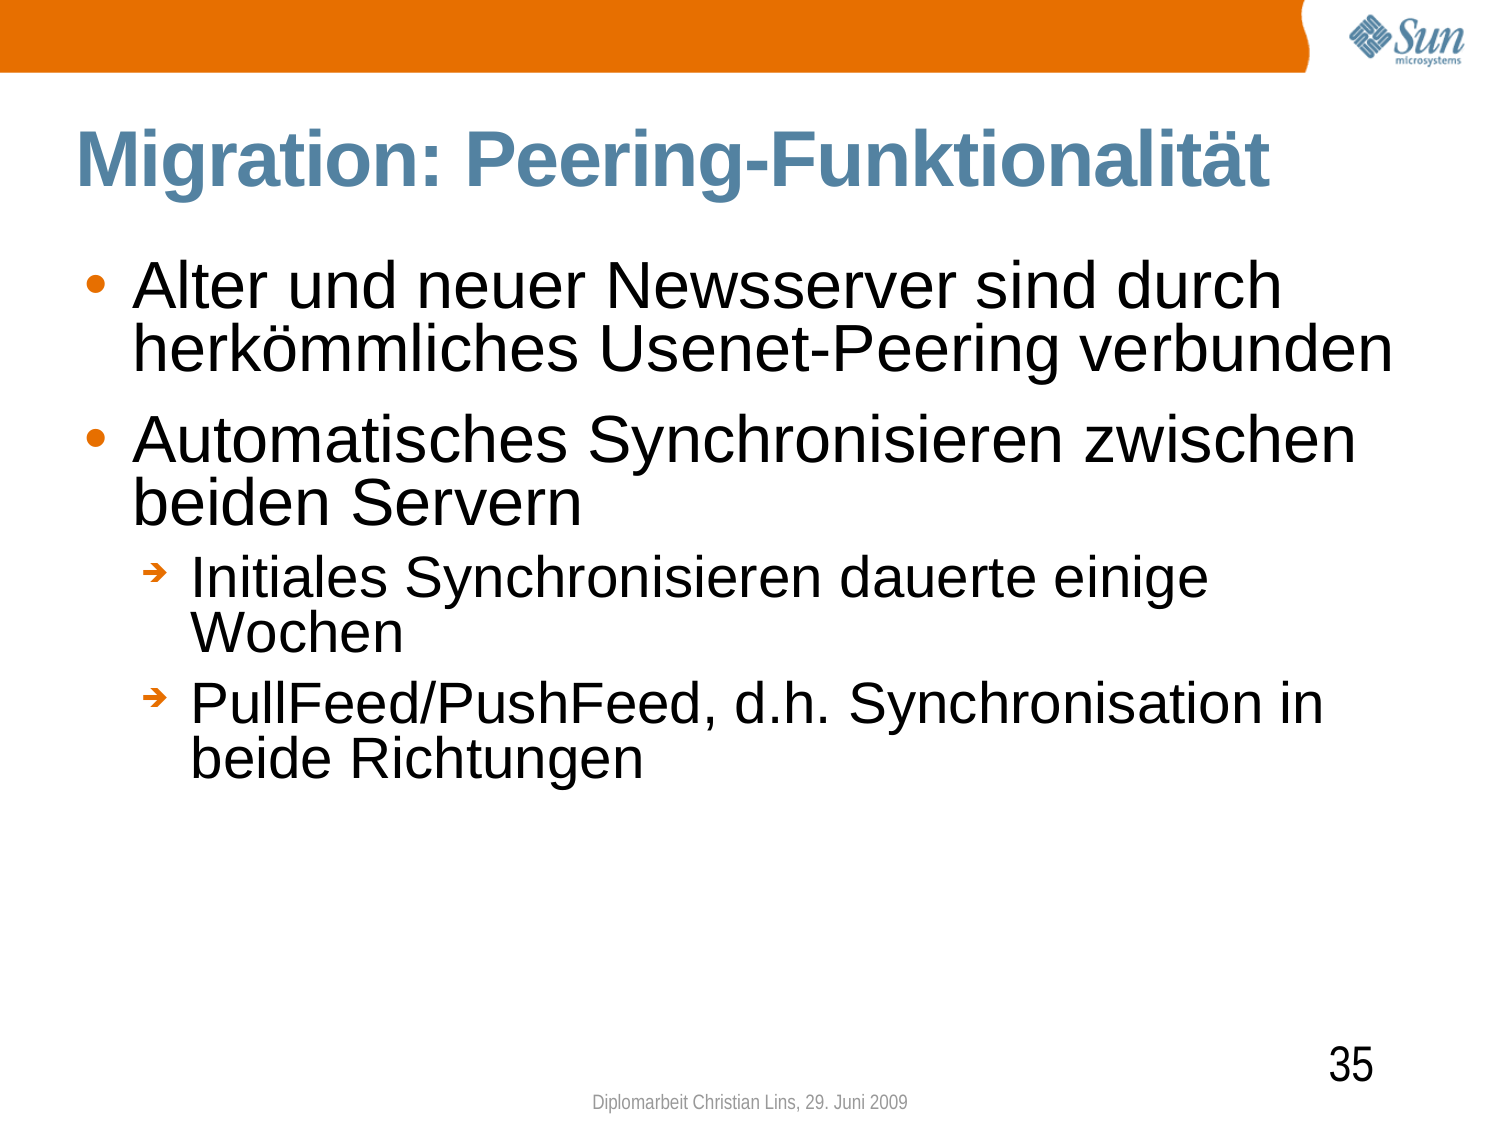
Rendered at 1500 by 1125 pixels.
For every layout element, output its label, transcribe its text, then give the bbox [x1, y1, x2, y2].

list Alter und neuer Newsserver sind durch herkömmliches Usenet-Peering verbunden Automatisches Synchronisieren zwischen beiden Servern Initiales Synchronisieren dauerte einige Wochen PullFeed/PushFeed, d.h. Synchronisation in beide Richtungen [64, 257, 1402, 952]
picture [0, 0, 1500, 75]
title Migration: Peering-Funktionalität [75, 122, 1438, 228]
